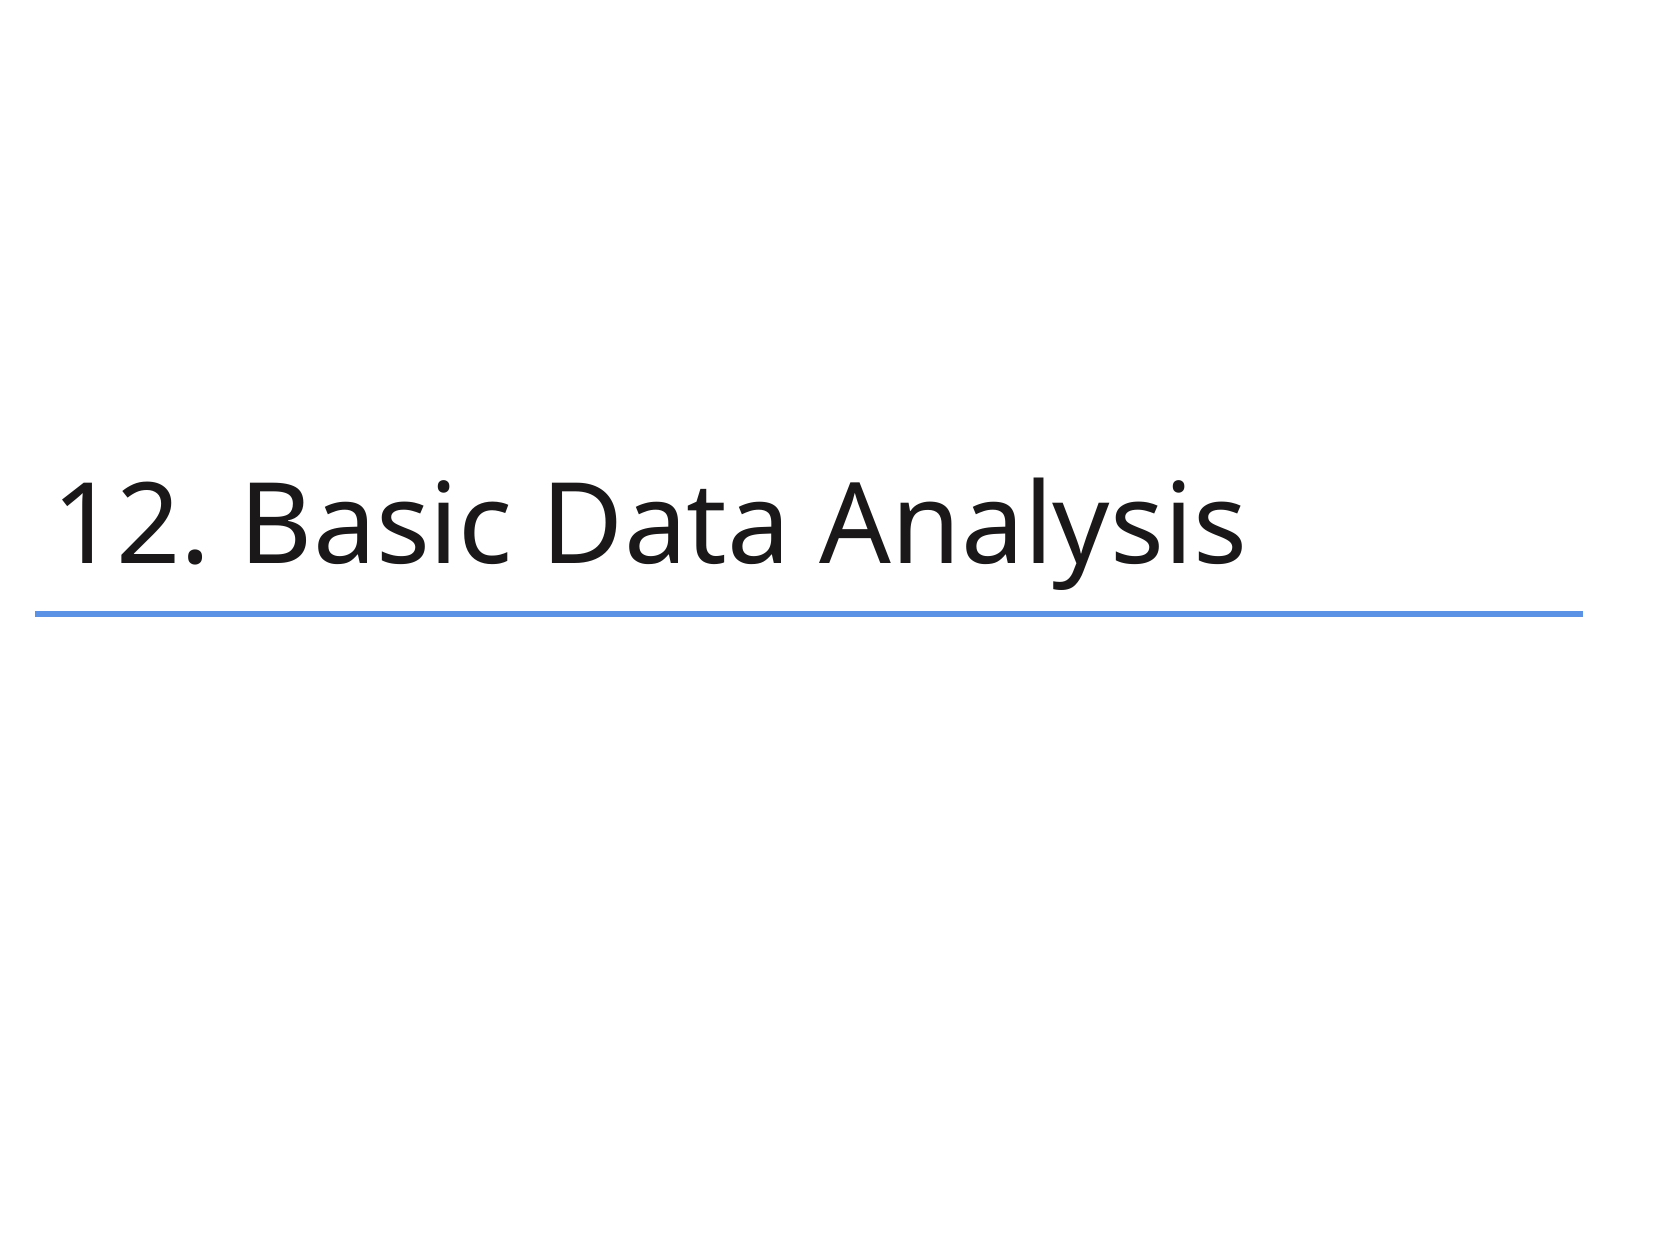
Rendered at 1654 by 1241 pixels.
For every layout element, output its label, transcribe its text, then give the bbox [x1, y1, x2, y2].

text_box 12. Basic Data Analysis [37, 435, 1213, 580]
